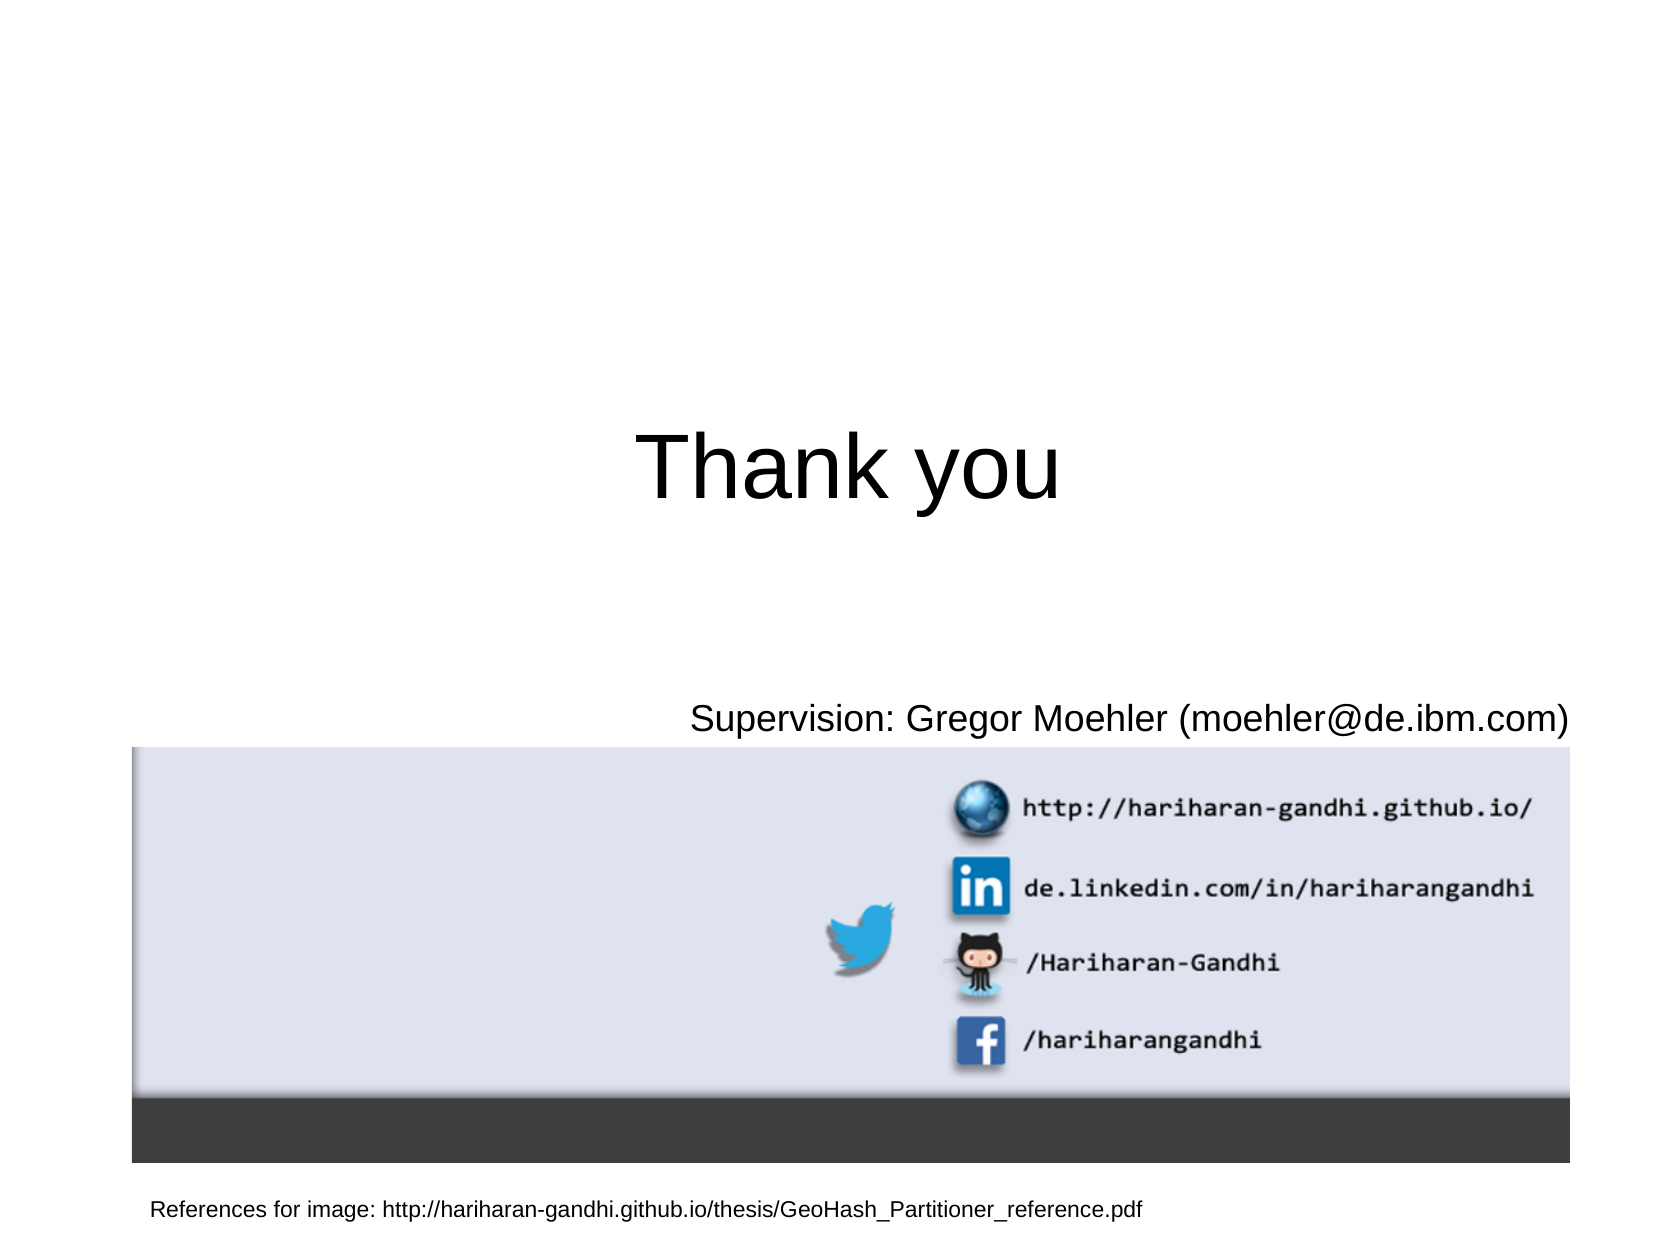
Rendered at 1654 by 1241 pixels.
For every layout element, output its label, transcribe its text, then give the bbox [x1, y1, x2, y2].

title Thank you [105, 362, 1594, 571]
text_box Supervision: Gregor Moehler (moehler@de.ibm.com) [675, 690, 1585, 747]
text_box References for image: http://hariharan-gandhi.github.io/thesis/GeoHash_Partitioner_reference.pdf [135, 1189, 1159, 1231]
picture [131, 747, 1570, 1163]
